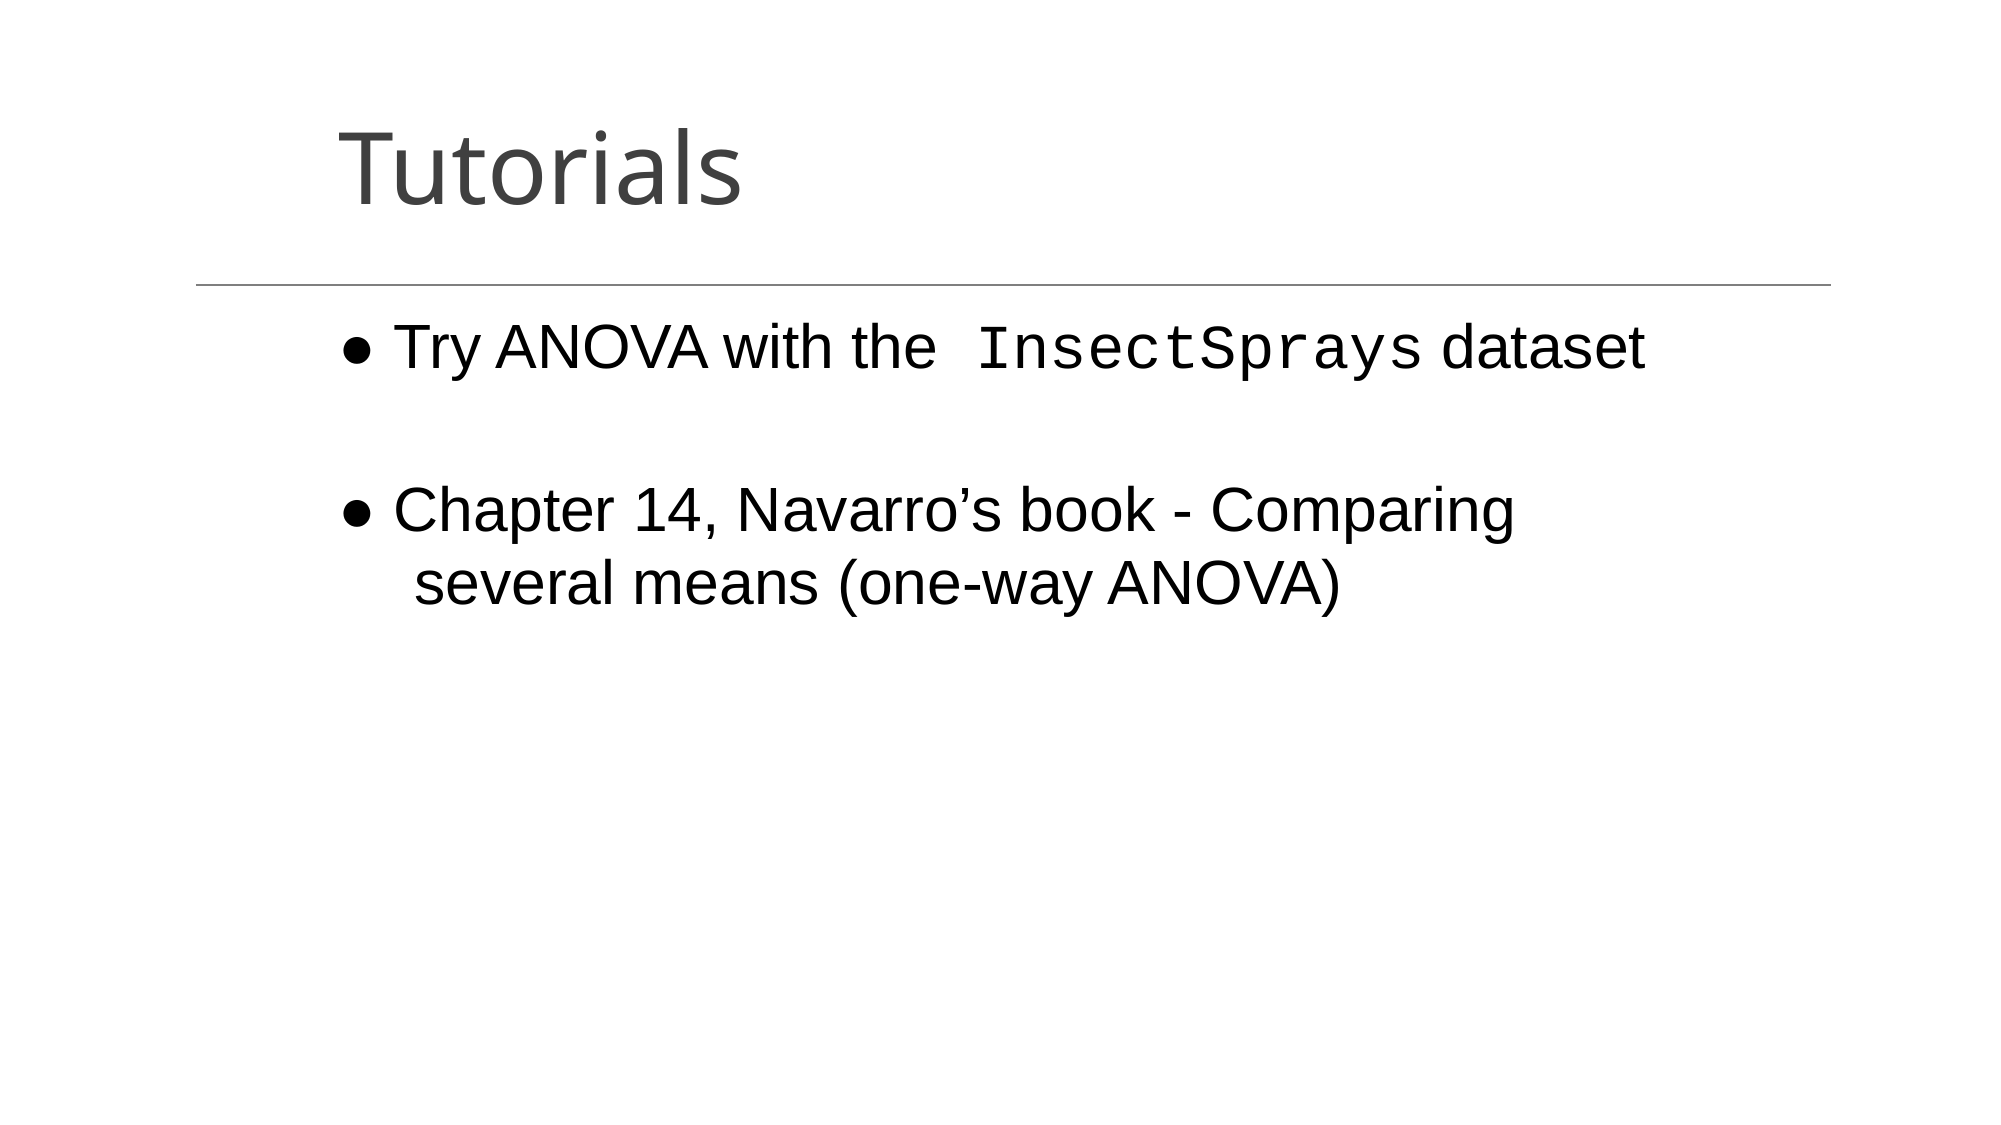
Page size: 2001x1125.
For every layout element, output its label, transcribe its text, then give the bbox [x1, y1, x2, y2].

text_box dataset [1441, 312, 1647, 383]
text_box ● Chapter 14, Navarro’s book - Comparing [338, 474, 1536, 545]
text_box several means (one-way ANOVA) [414, 547, 1353, 618]
text_box [0, 0, 1126, 1125]
text_box ● Try ANOVA with the [338, 312, 971, 383]
text_box Tutorials [339, 97, 774, 215]
text_box InsectSprays [975, 316, 1426, 388]
